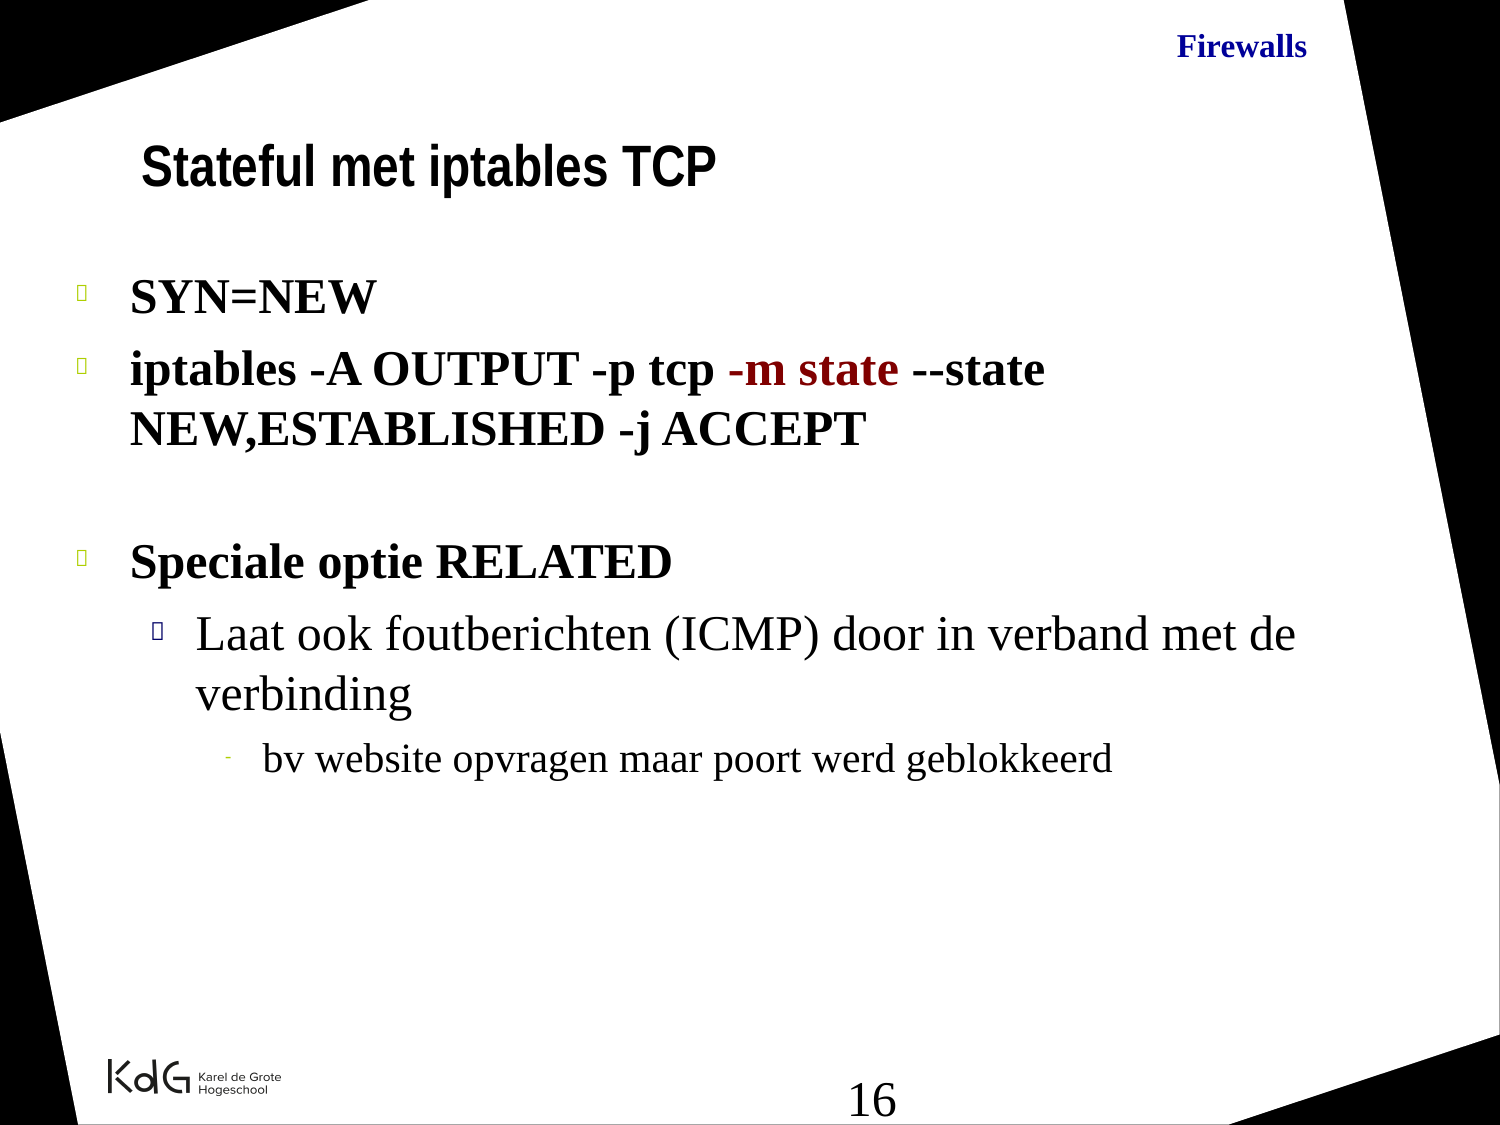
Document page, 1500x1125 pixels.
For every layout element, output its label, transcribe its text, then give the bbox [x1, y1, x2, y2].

picture [108, 1059, 281, 1096]
text_box Stateful met iptables TCP [141, 72, 1447, 253]
text_box SYN=NEW iptables -A OUTPUT -p tcp -m state --state NEW,ESTABLISHED -j ACCEPT Speciale optie RELATED Laat ook foutberichten (ICMP) door in verband met de verbinding bv website opvragen maar poort werd geblokkeerd [75, 263, 1425, 1006]
